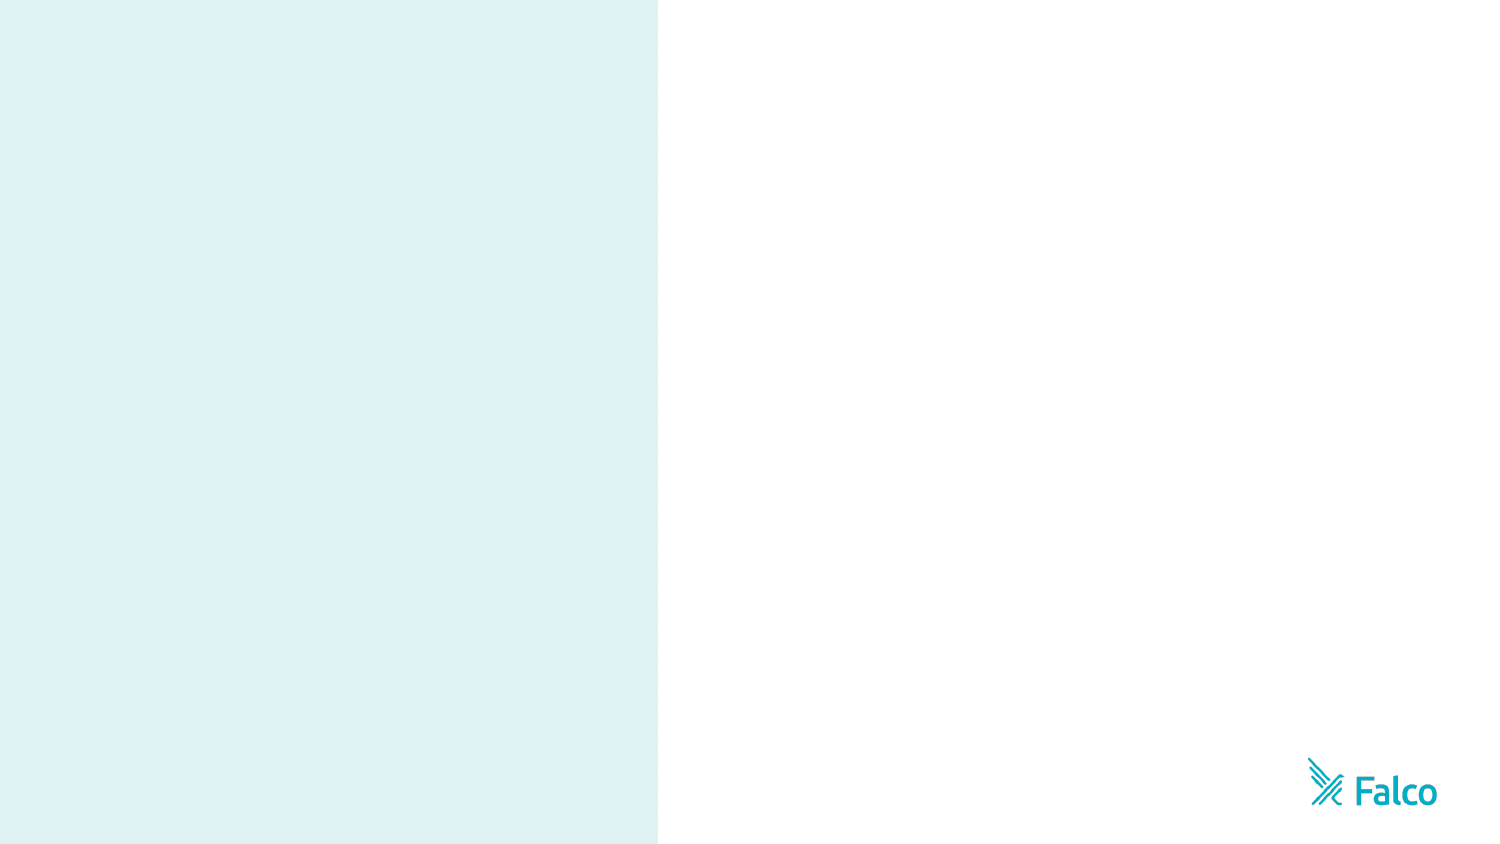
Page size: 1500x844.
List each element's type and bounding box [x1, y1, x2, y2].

picture [1306, 756, 1438, 807]
picture [0, 0, 658, 844]
